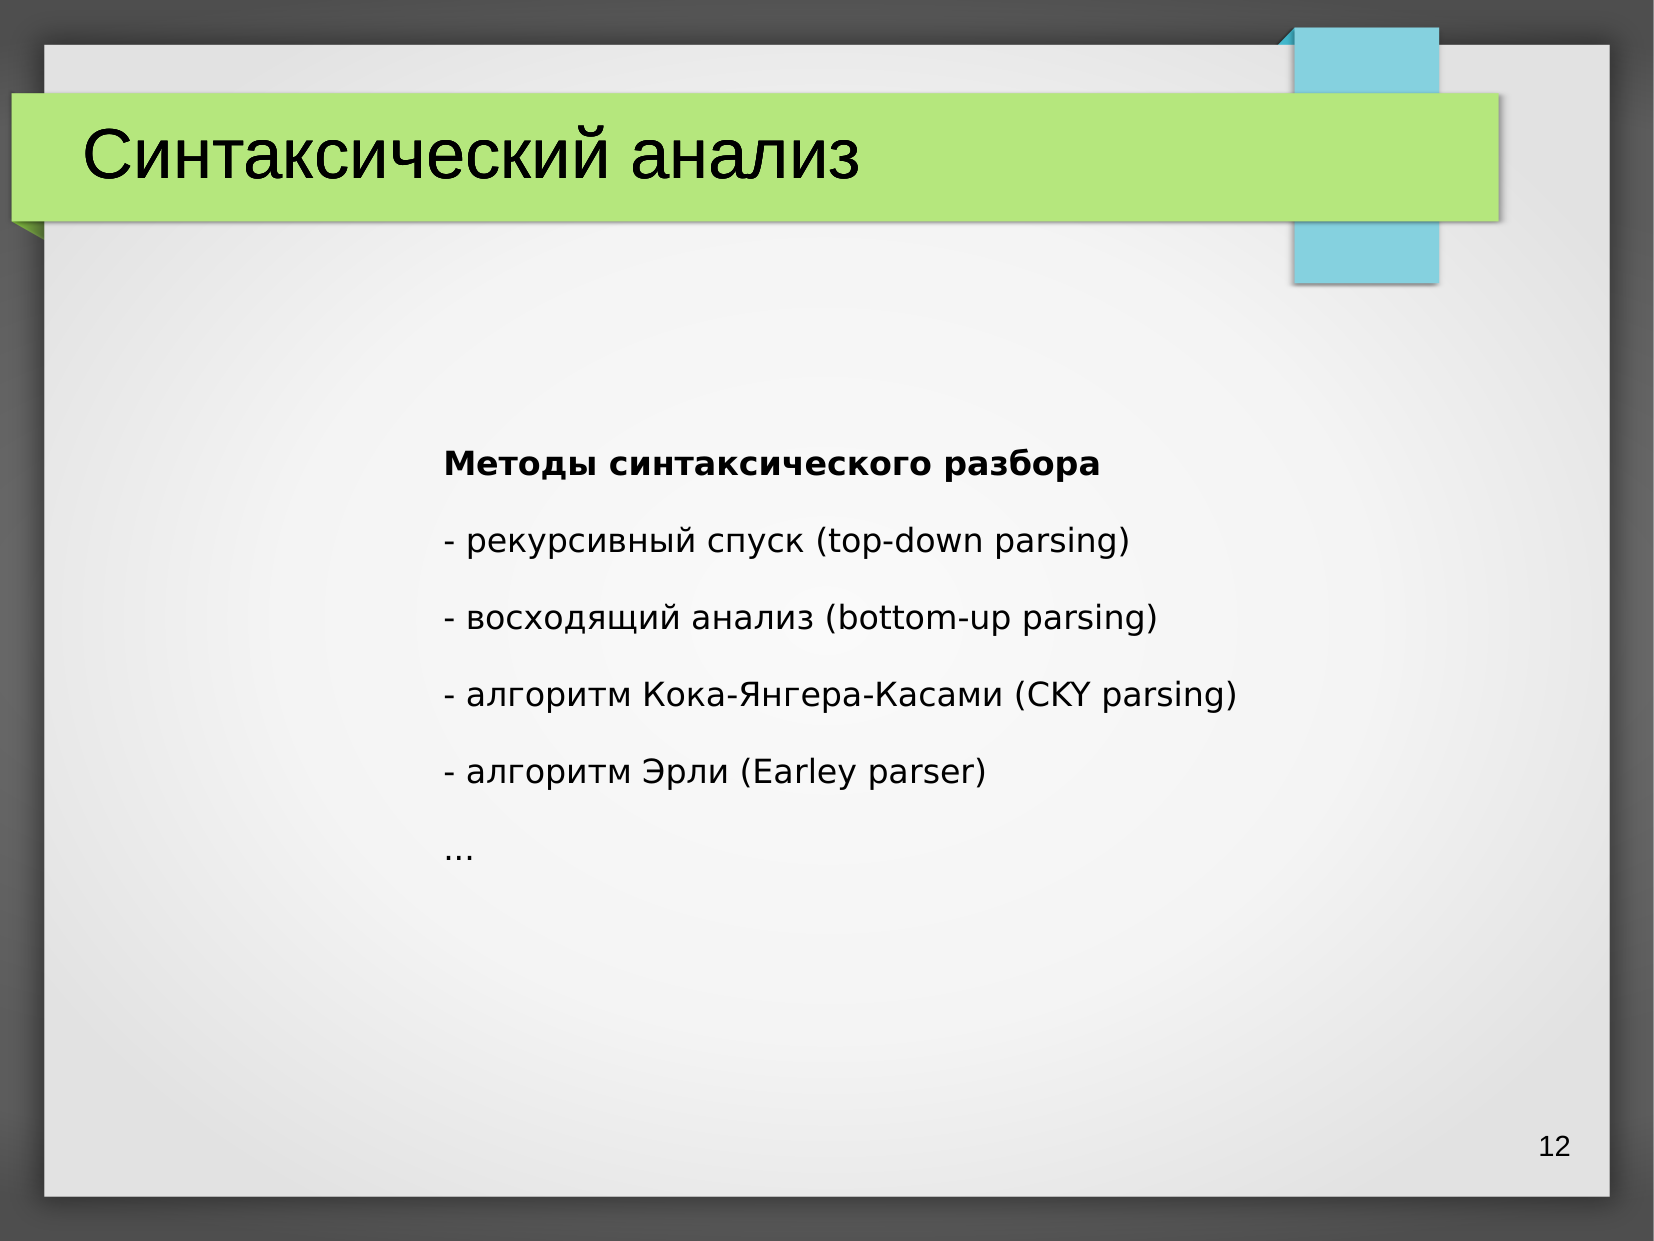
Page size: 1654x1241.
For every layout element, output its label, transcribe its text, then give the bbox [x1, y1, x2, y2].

title Синтаксический анализ [82, 114, 993, 194]
picture [0, 0, 1654, 1241]
text_box Методы синтаксического разбора - рекурсивный спуск (top-down parsing) - восходящий анализ (bottom-up parsing) - алгоритм Кока-Янгера-Касами (CKY parsing) - алгоритм Эрли (Earley parser) ... [428, 437, 1335, 953]
